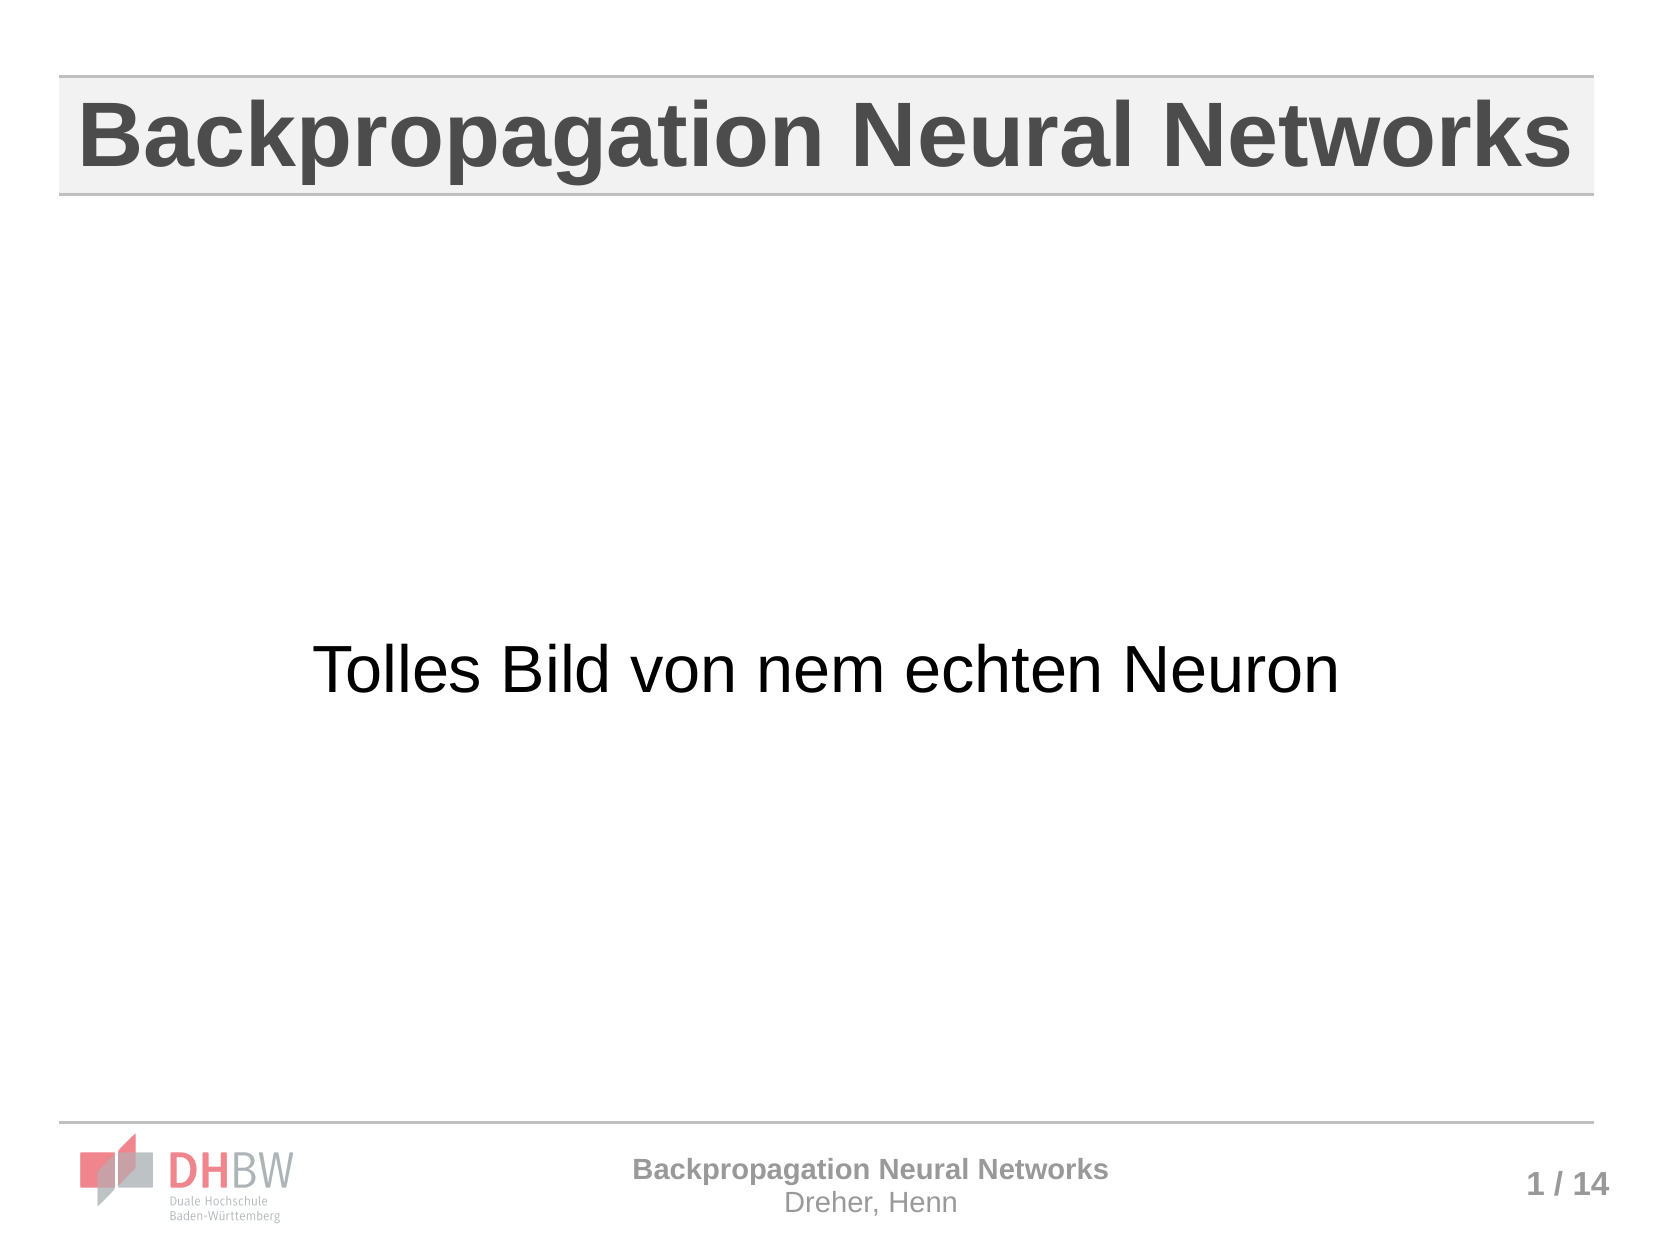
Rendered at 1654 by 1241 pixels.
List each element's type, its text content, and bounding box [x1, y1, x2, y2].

picture [78, 1133, 296, 1225]
title Backpropagation Neural Networks [59, 31, 1595, 239]
subtitle Tolles Bild von nem echten Neuron [82, 260, 1571, 1080]
